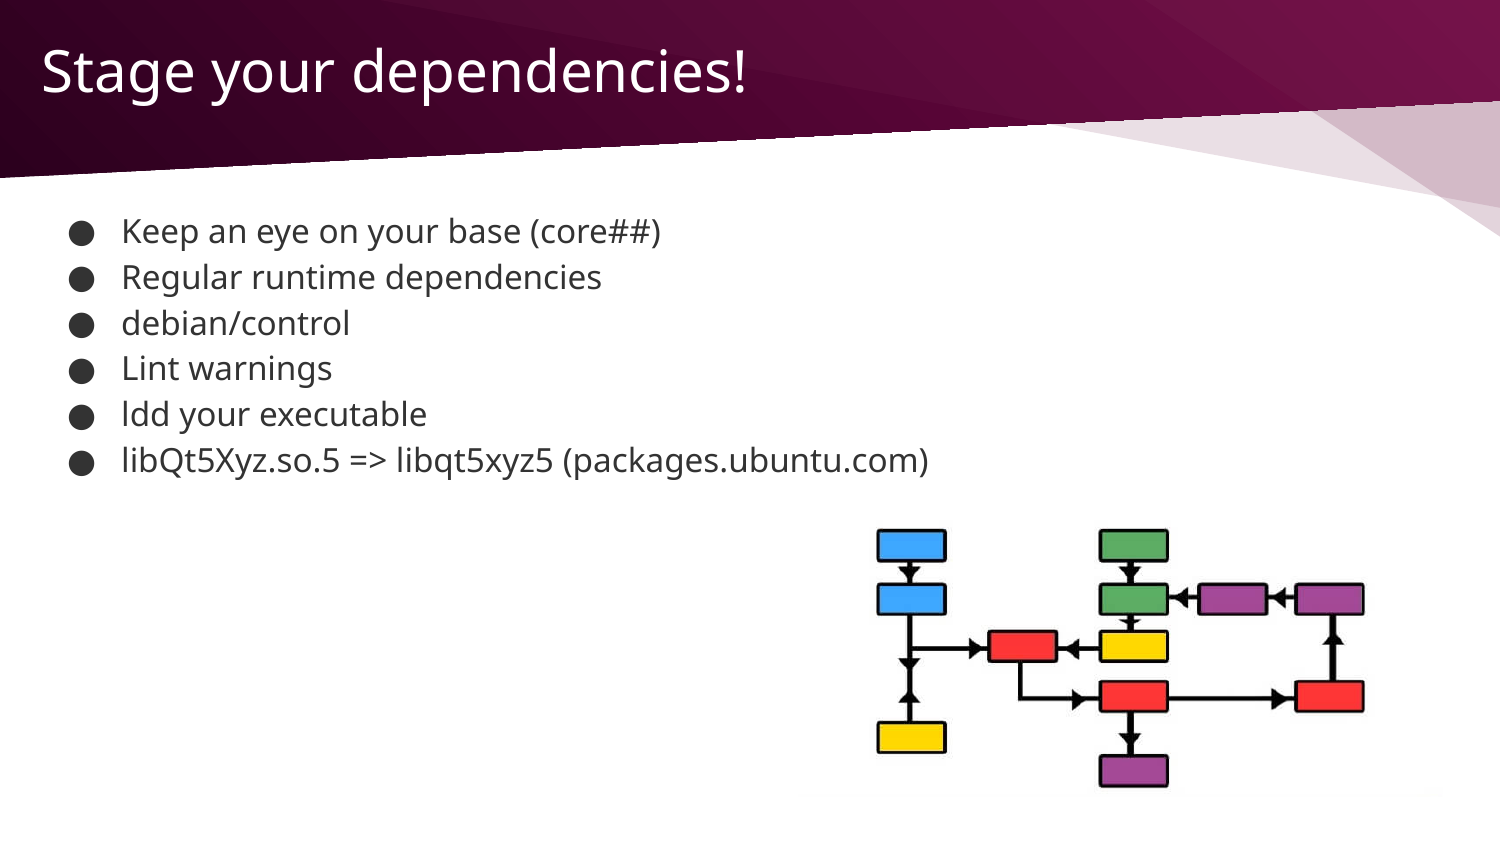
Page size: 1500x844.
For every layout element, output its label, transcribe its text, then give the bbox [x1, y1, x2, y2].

title Stage your dependencies! [41, 5, 1336, 134]
list Keep an eye on your base (core##) Regular runtime dependencies debian/control Lint warnings ldd your executable libQt5Xyz.so.5 => libqt5xyz5 (packages.ubuntu.com) [35, 198, 1324, 789]
picture [798, 484, 1443, 797]
